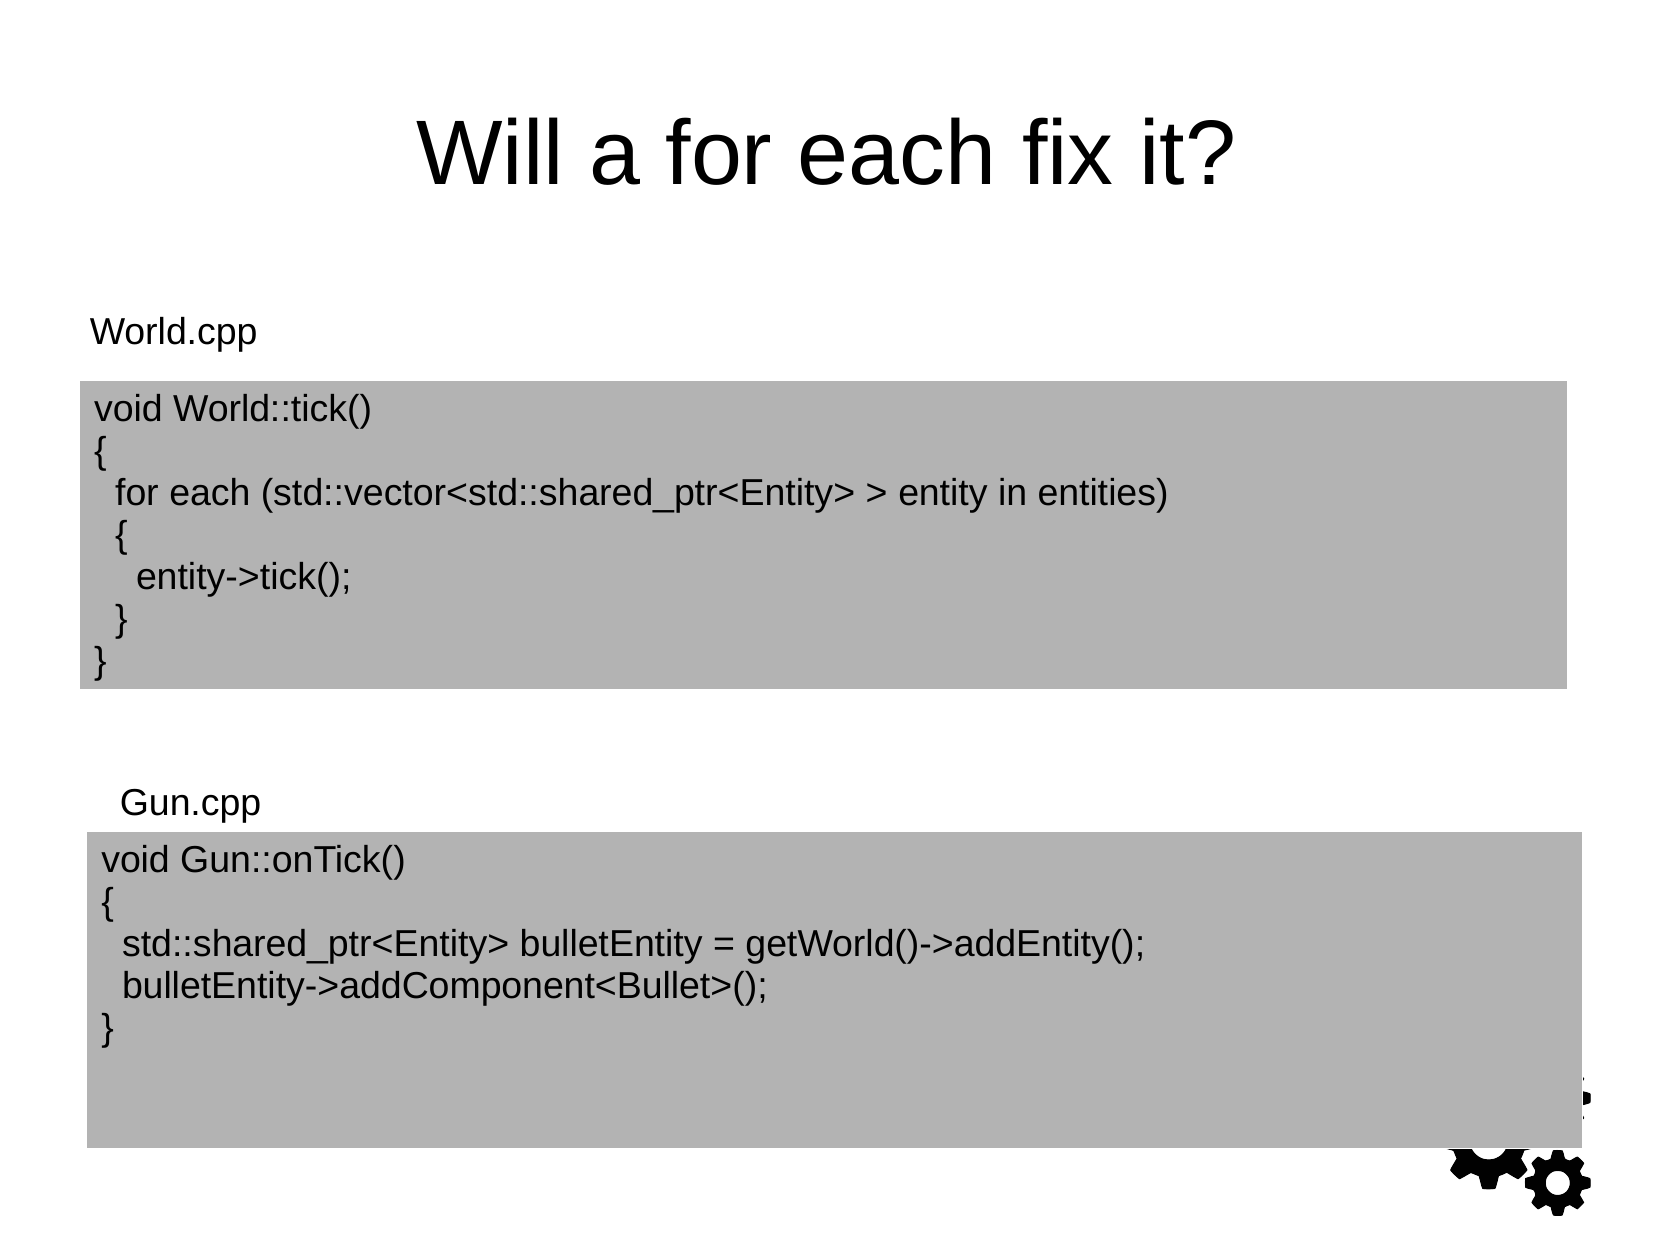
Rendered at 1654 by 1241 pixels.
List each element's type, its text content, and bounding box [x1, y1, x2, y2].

picture [1440, 1065, 1591, 1216]
table_header void Gun::onTick() { std::shared_ptr<Entity> bulletEntity = getWorld()->addEntity(); bulletEntity->addComponent<Bullet>(); } [87, 832, 1582, 1148]
table_header void World::tick() { for each (std::vector<std::shared_ptr<Entity> > entity in entities) { entity->tick(); } } [80, 381, 1567, 689]
text_box Gun.cpp [105, 774, 277, 831]
text_box World.cpp [75, 303, 273, 361]
title Will a for each fix it? [82, 49, 1571, 257]
